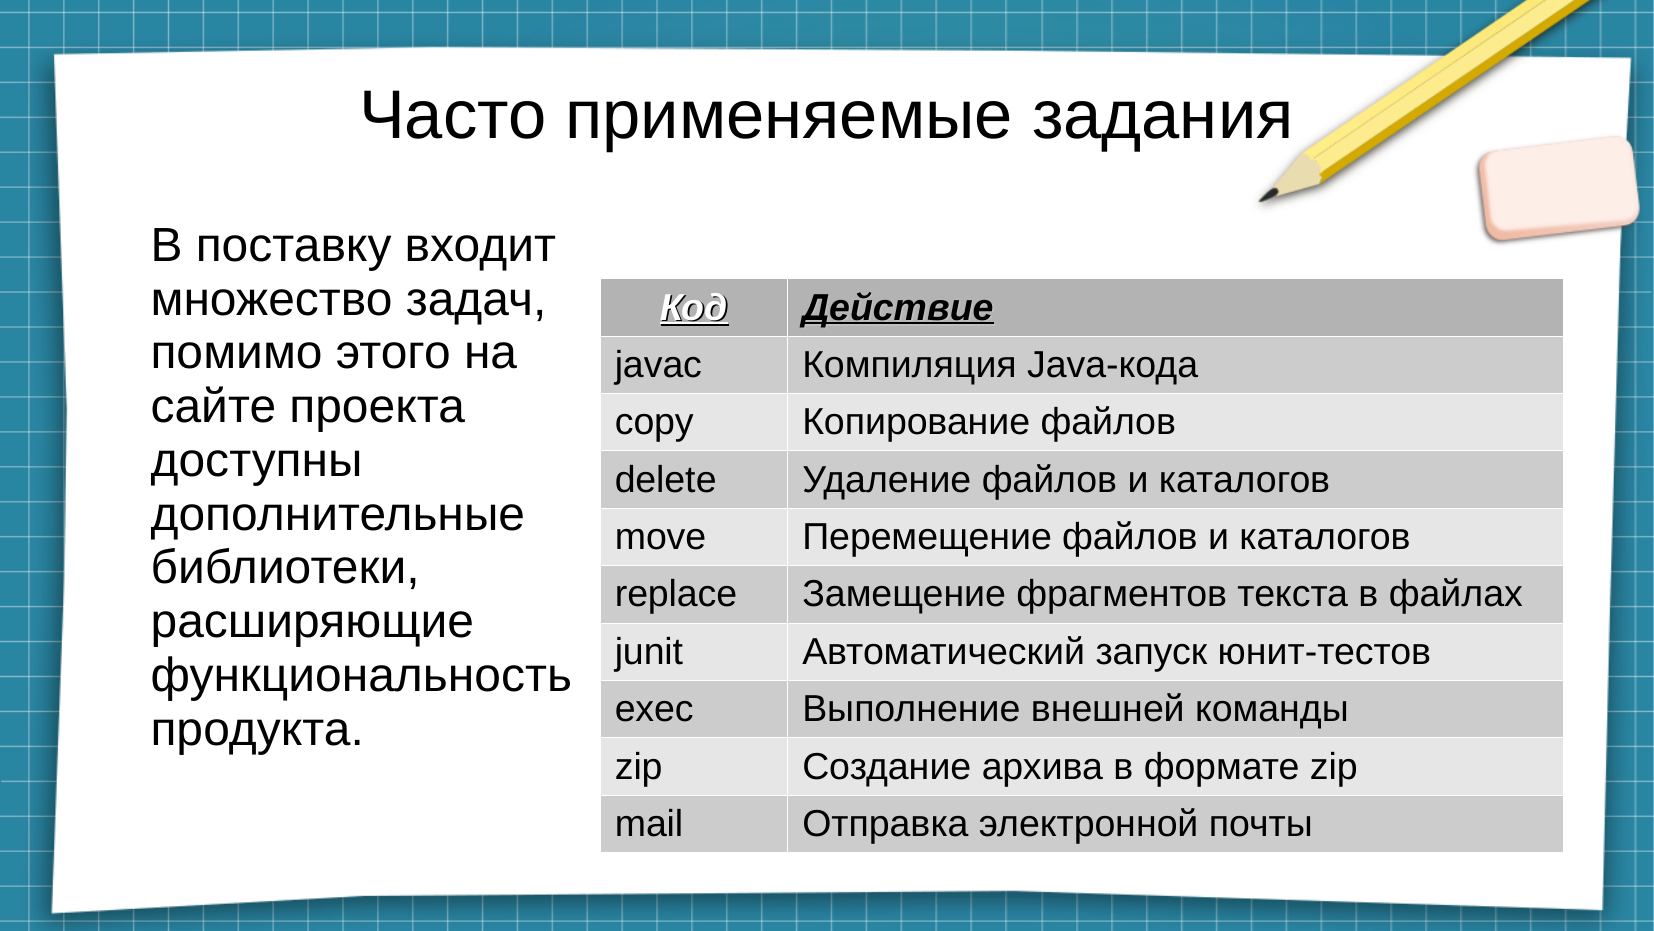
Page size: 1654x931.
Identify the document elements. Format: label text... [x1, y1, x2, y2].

table_cell Отправка электронной почты [788, 796, 1563, 852]
table_cell replace [601, 566, 787, 623]
table_cell mail [601, 796, 787, 852]
table_cell javac [601, 337, 787, 393]
table_cell zip [601, 738, 787, 795]
table_cell Автоматический запуск юнит-тестов [788, 624, 1563, 680]
table_header Код [601, 279, 787, 336]
table_cell move [601, 509, 787, 565]
table_cell exec [601, 681, 787, 737]
table_cell Выполнение внешней команды [788, 681, 1563, 737]
table_cell Компиляция Java-кода [788, 337, 1563, 393]
table_cell Перемещение файлов и каталогов [788, 509, 1563, 565]
list В поставку входит множество задач, помимо этого на сайте проекта доступны дополнительные библиотеки, расширяющие функциональность продукта. [82, 217, 601, 758]
table_header Действие [788, 279, 1563, 336]
table_cell Копирование файлов [788, 394, 1563, 450]
table_cell junit [601, 624, 787, 680]
table_cell Создание архива в формате zip [788, 738, 1563, 795]
table_cell Замещение фрагментов текста в файлах [788, 566, 1563, 623]
title Часто применяемые задания [82, 37, 1571, 193]
picture [0, 0, 1654, 931]
table_cell copy [601, 394, 787, 450]
table_cell Удаление файлов и каталогов [788, 451, 1563, 508]
table_cell delete [601, 451, 787, 508]
